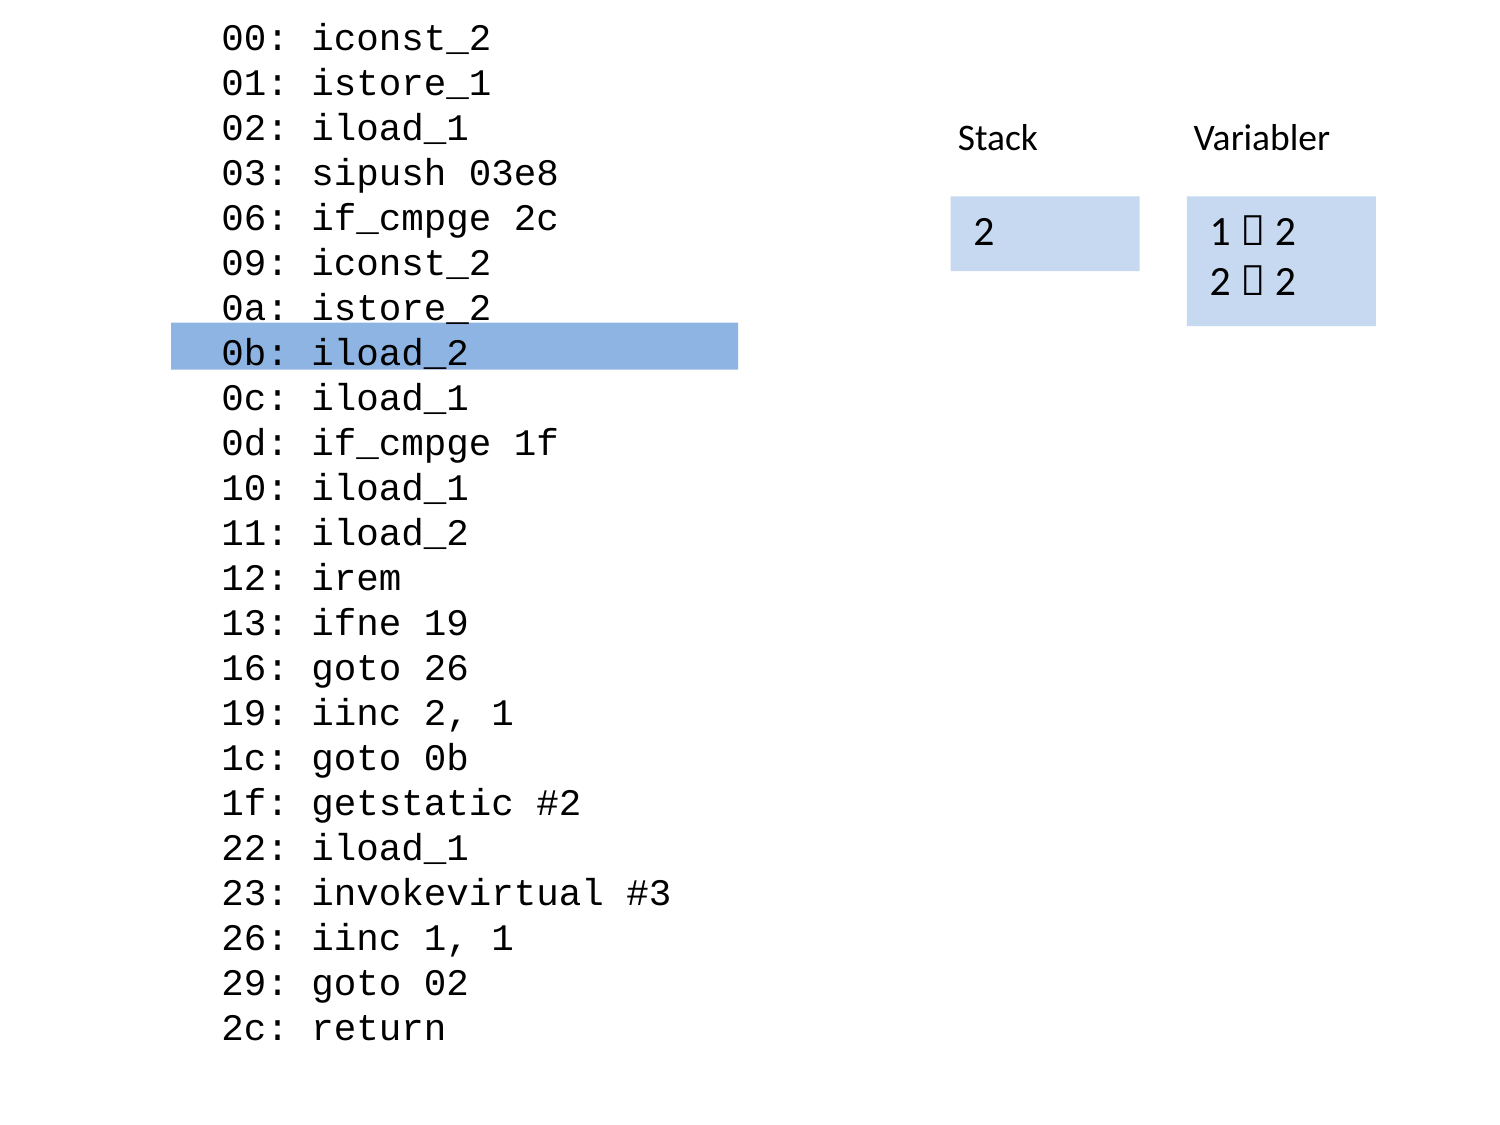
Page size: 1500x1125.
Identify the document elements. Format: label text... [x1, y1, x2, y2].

text_box 00: iconst_2 01: istore_1 02: iload_1 03: sipush 03e8 06: if_cmpge 2c 09: iconst_2 0a: istore_2 0b: iload_2 0c: iload_1 0d: if_cmpge 1f 10: iload_1 11: iload_2 12: irem 13: ifne 19 16: goto 26 19: iinc 2, 1 1c: goto 0b 1f: getstatic #2 22: iload_1 23: invokevirtual #3 26: iinc 1, 1 29: goto 02 2c: return [206, 5, 703, 1056]
text_box Variabler [1178, 105, 1345, 165]
text_box [703, 322, 739, 370]
text_box [1186, 196, 1376, 327]
text_box 2 [958, 196, 1010, 262]
text_box 1  2 2  2 [1194, 196, 1328, 312]
text_box [171, 322, 206, 370]
text_box Stack [943, 105, 1053, 165]
text_box [950, 196, 1140, 272]
